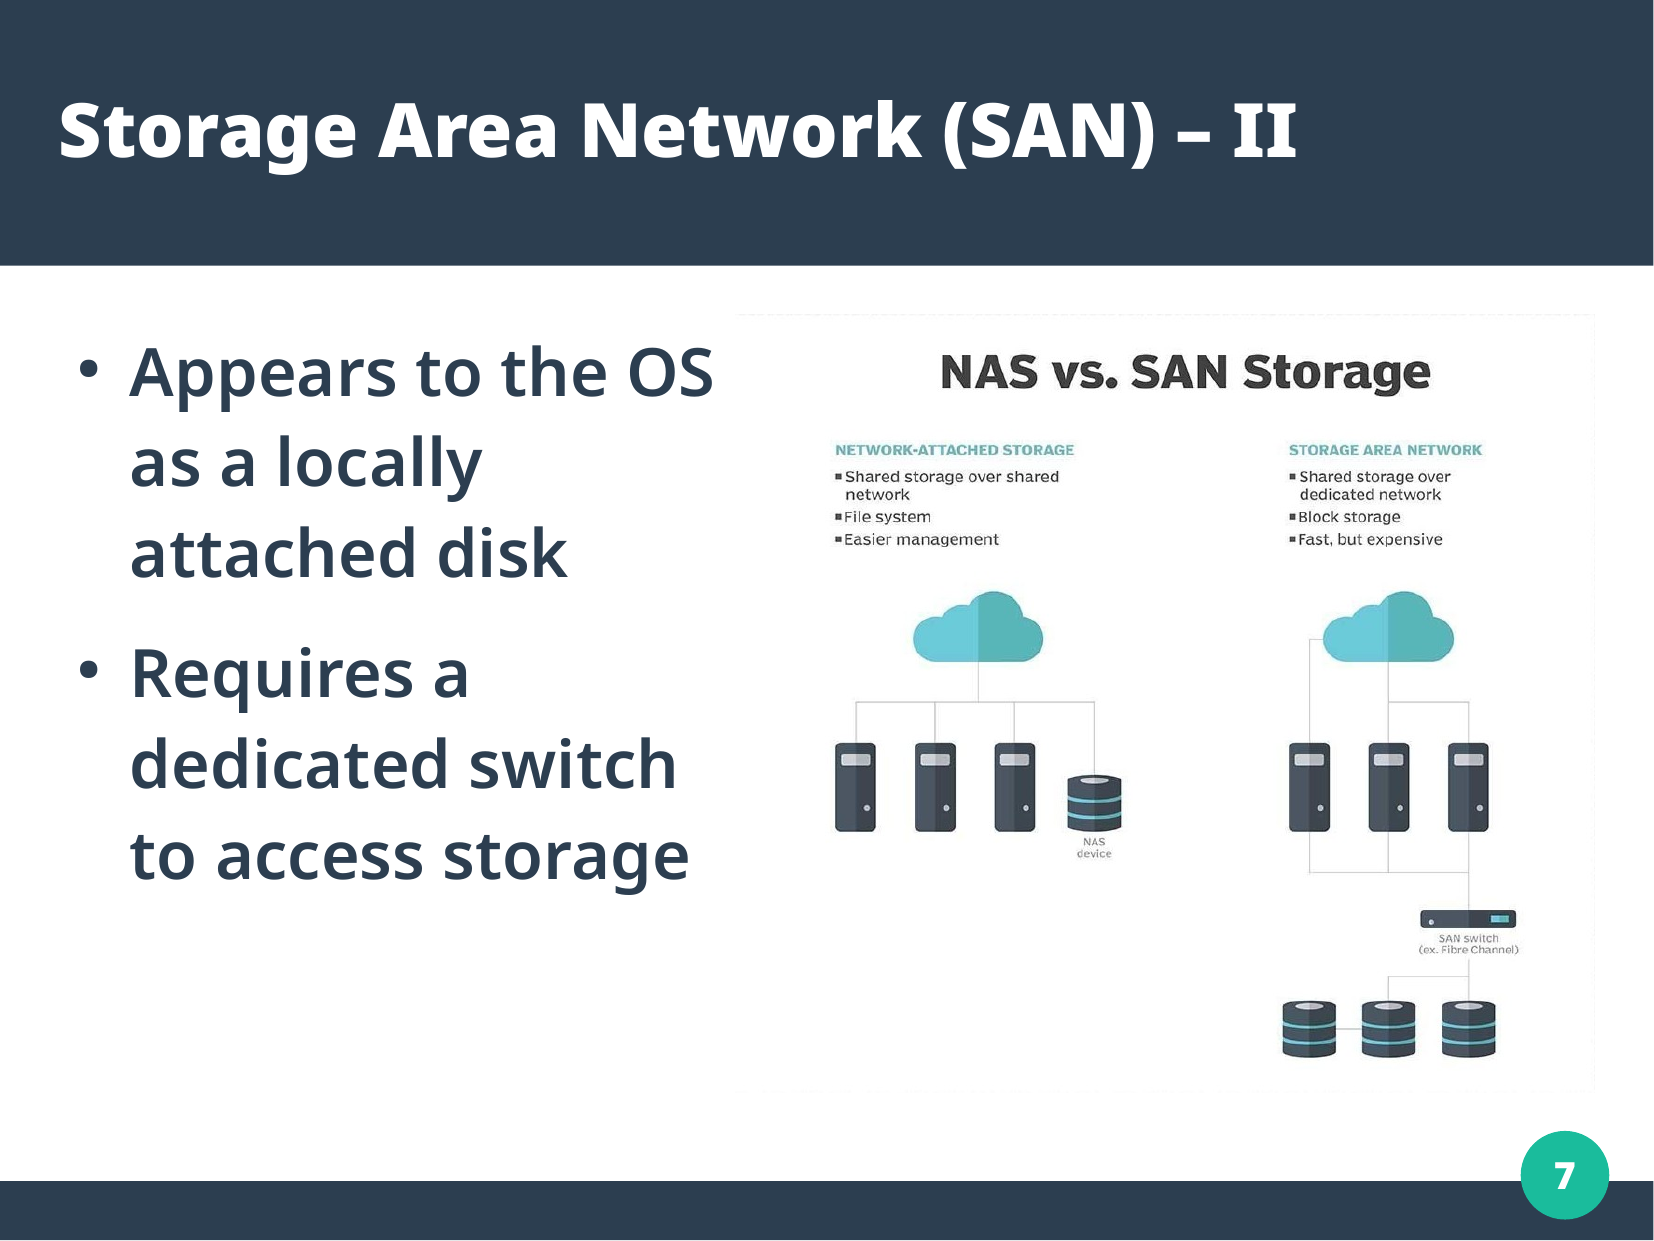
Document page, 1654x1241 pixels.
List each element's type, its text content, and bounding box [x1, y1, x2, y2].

picture [735, 314, 1595, 1093]
list Appears to the OS as a locally attached disk Requires a dedicated switch to access storage [59, 324, 736, 1152]
title Storage Area Network (SAN) – II [59, 49, 1595, 207]
